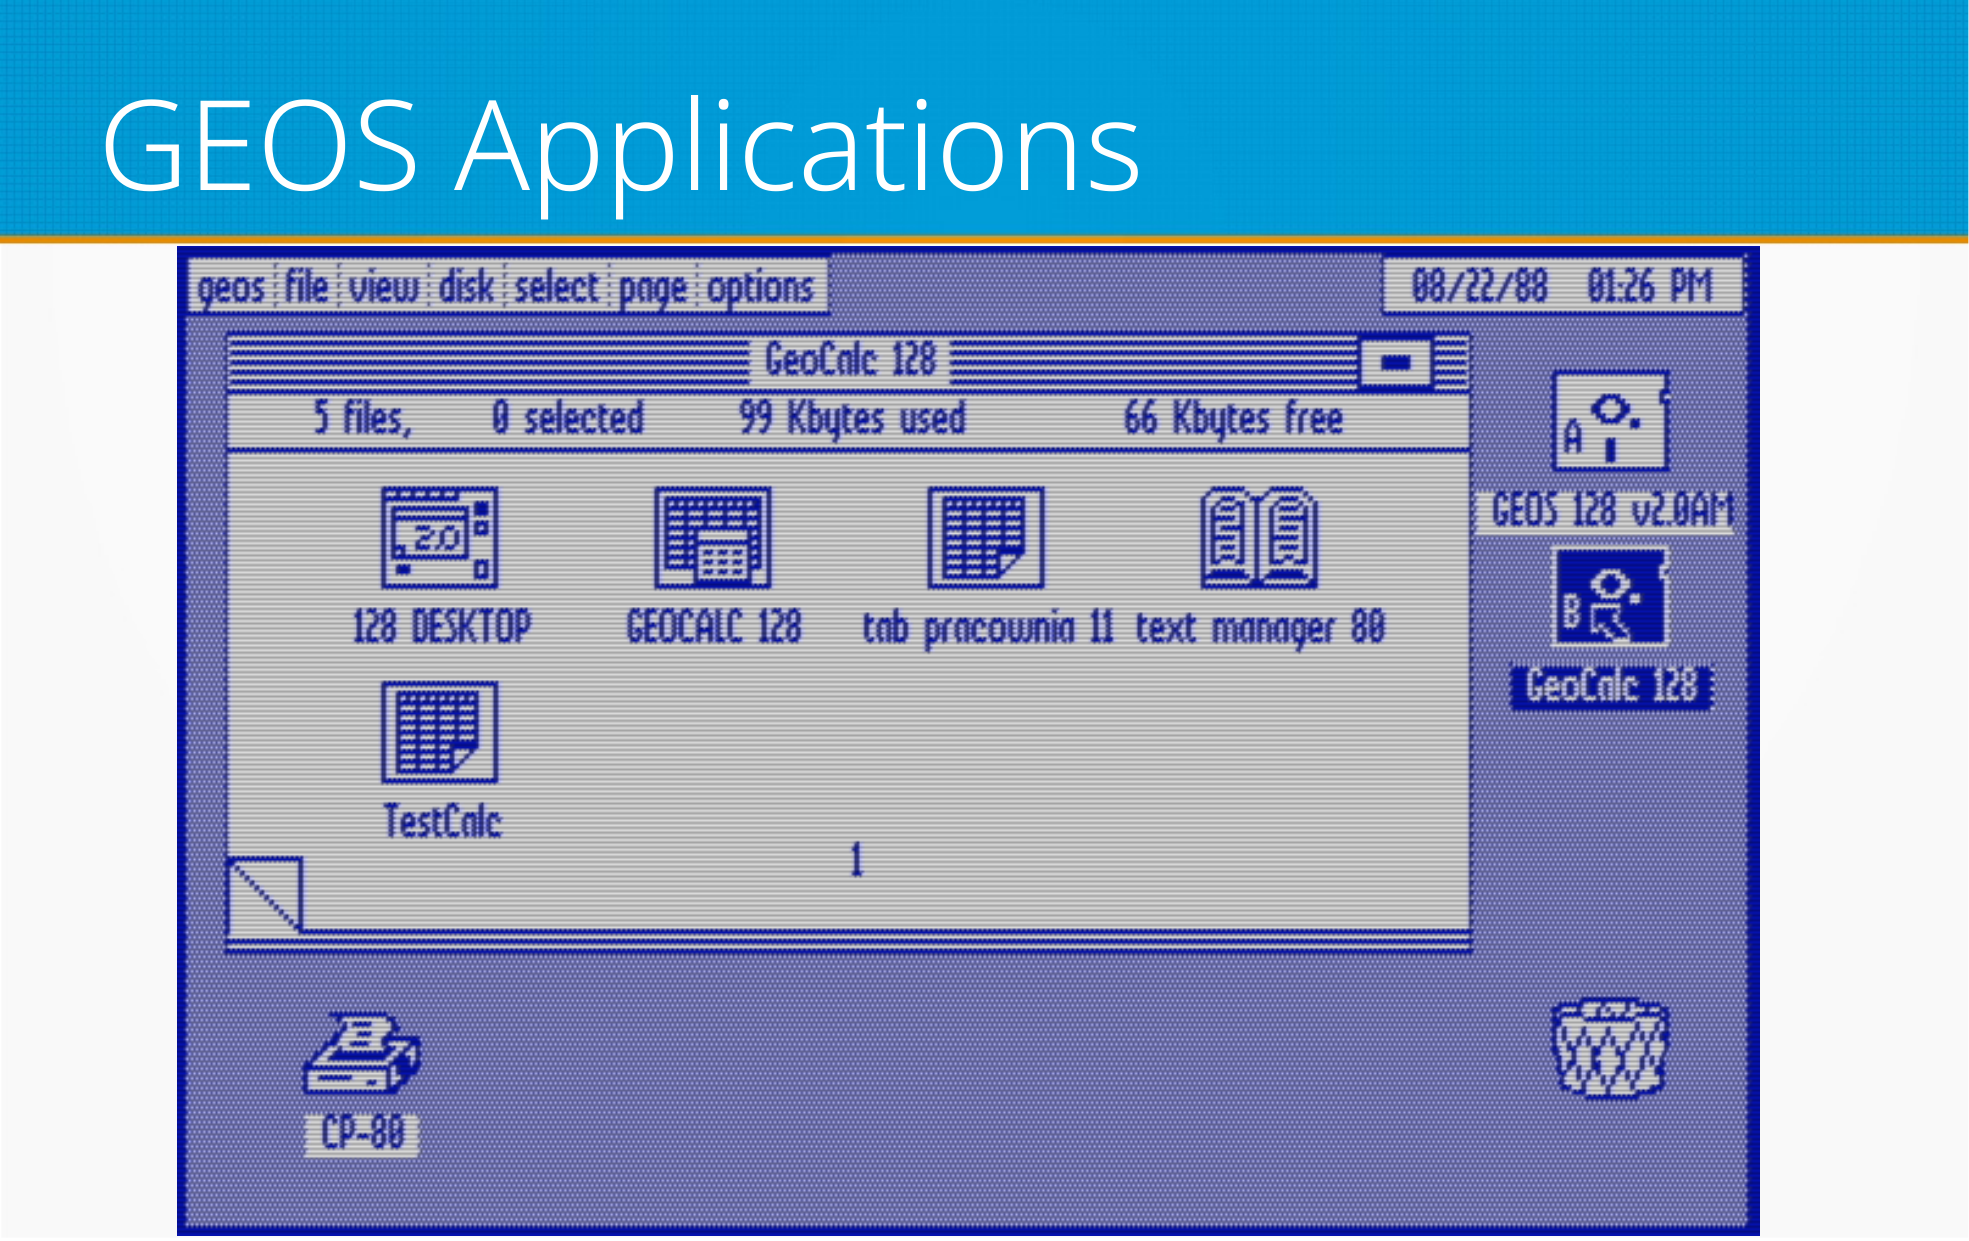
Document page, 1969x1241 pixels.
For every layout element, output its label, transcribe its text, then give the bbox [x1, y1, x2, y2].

picture [0, 233, 1969, 1241]
title GEOS Applications [98, 19, 1870, 227]
